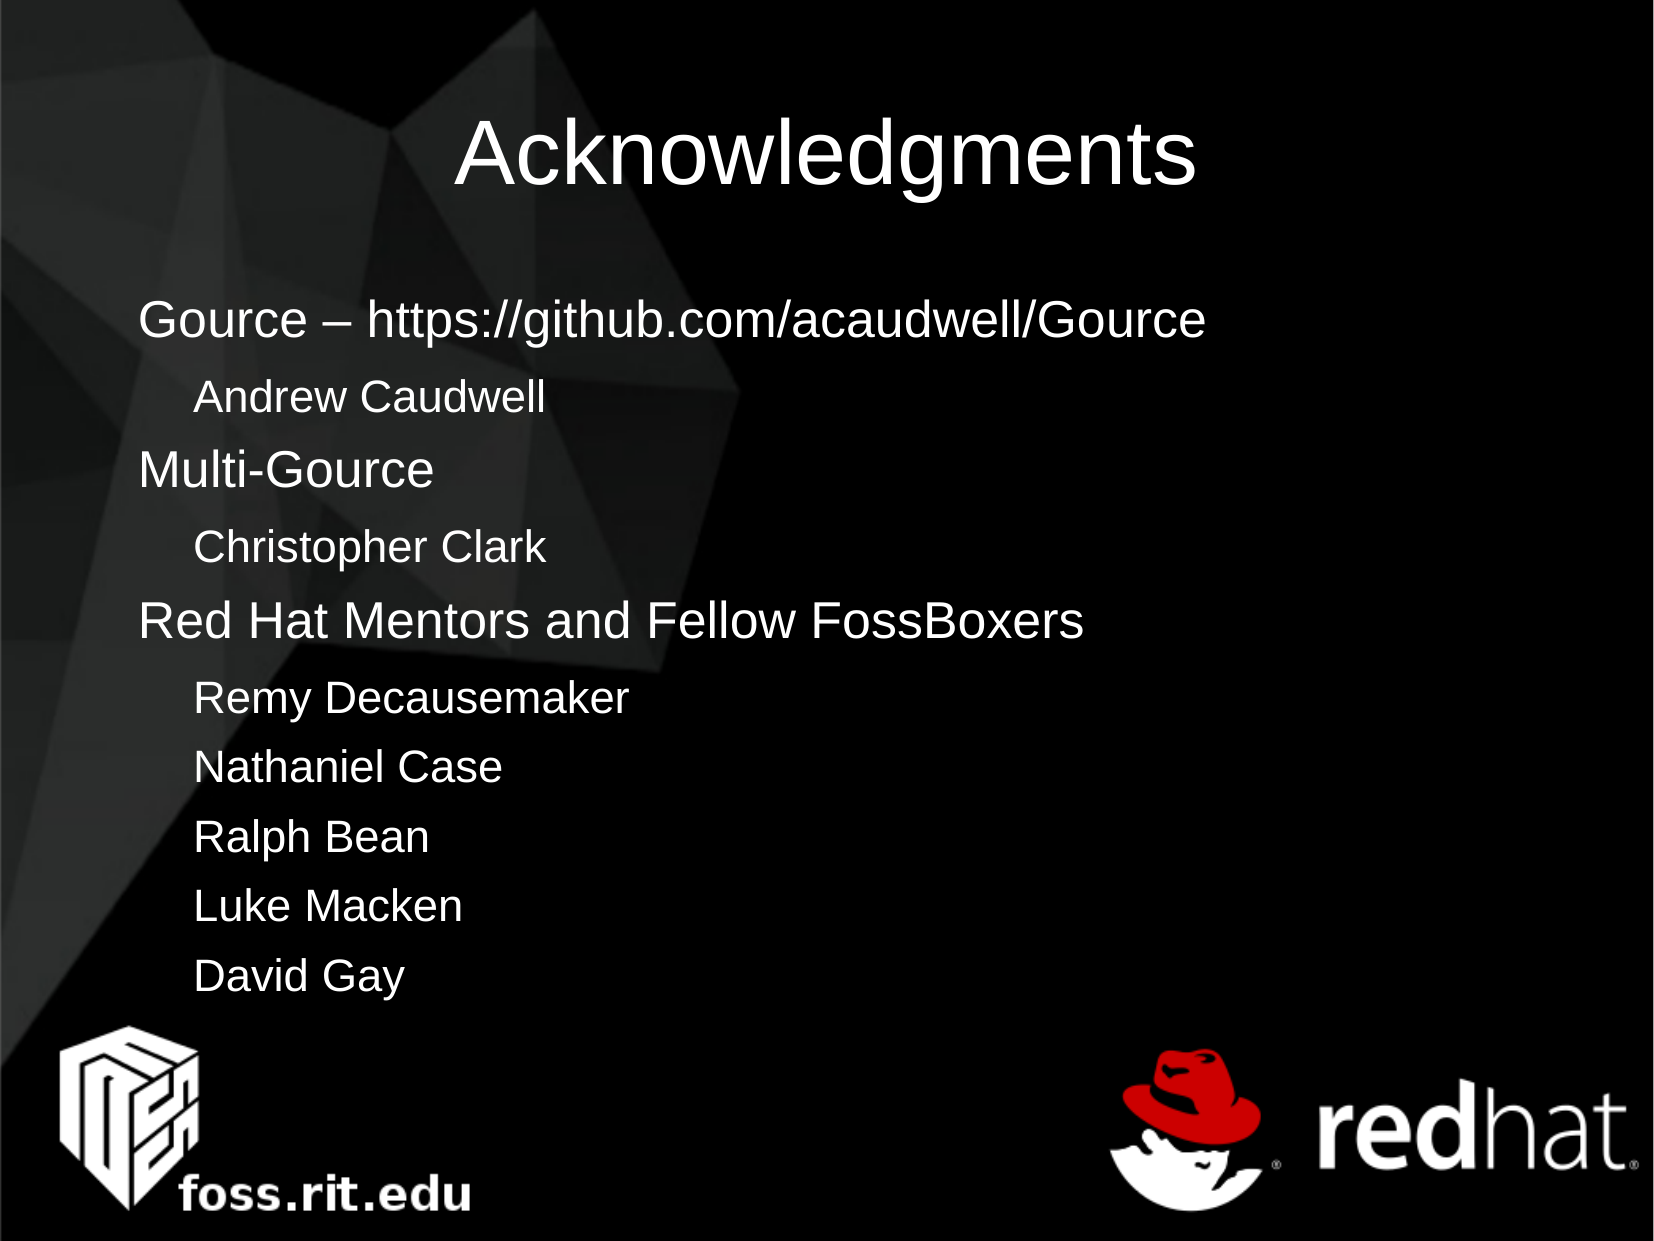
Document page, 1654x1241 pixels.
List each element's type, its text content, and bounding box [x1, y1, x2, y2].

title Acknowledgments [82, 49, 1571, 257]
picture [0, 0, 1654, 1241]
list Gource – https://github.com/acaudwell/Gource Andrew Caudwell Multi-Gource Christopher Clark Red Hat Mentors and Fellow FossBoxers Remy Decausemaker Nathaniel Case Ralph Bean Luke Macken David Gay [82, 290, 1571, 1010]
